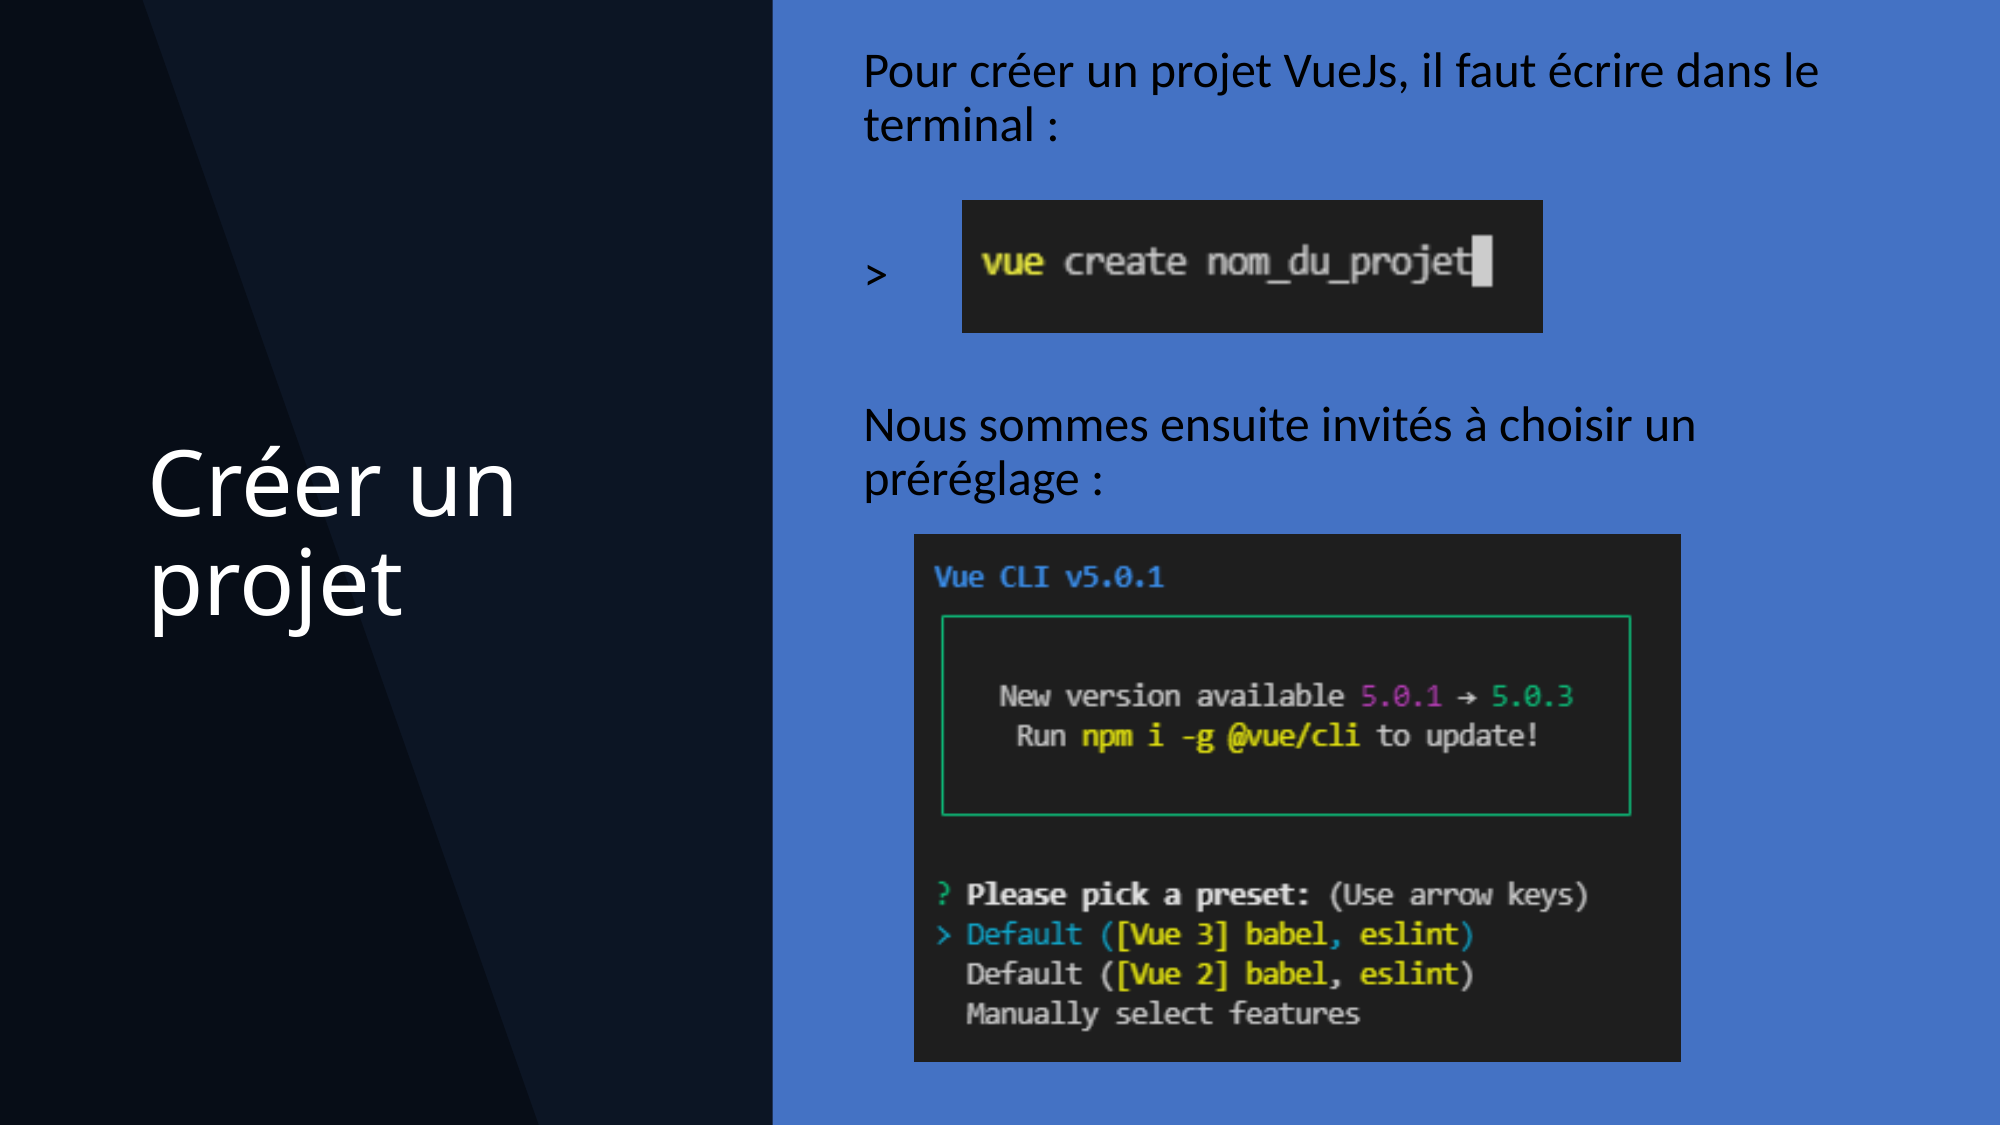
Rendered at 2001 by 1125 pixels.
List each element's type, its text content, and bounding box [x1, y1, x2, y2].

list Pour créer un projet VueJs, il faut écrire dans le terminal : > Nous sommes ensuite invités à choisir un préréglage : [848, 0, 1837, 819]
text_box [0, 0, 2000, 1125]
picture [914, 534, 1681, 1062]
title Créer un projet [131, 104, 671, 968]
picture [962, 200, 1543, 333]
